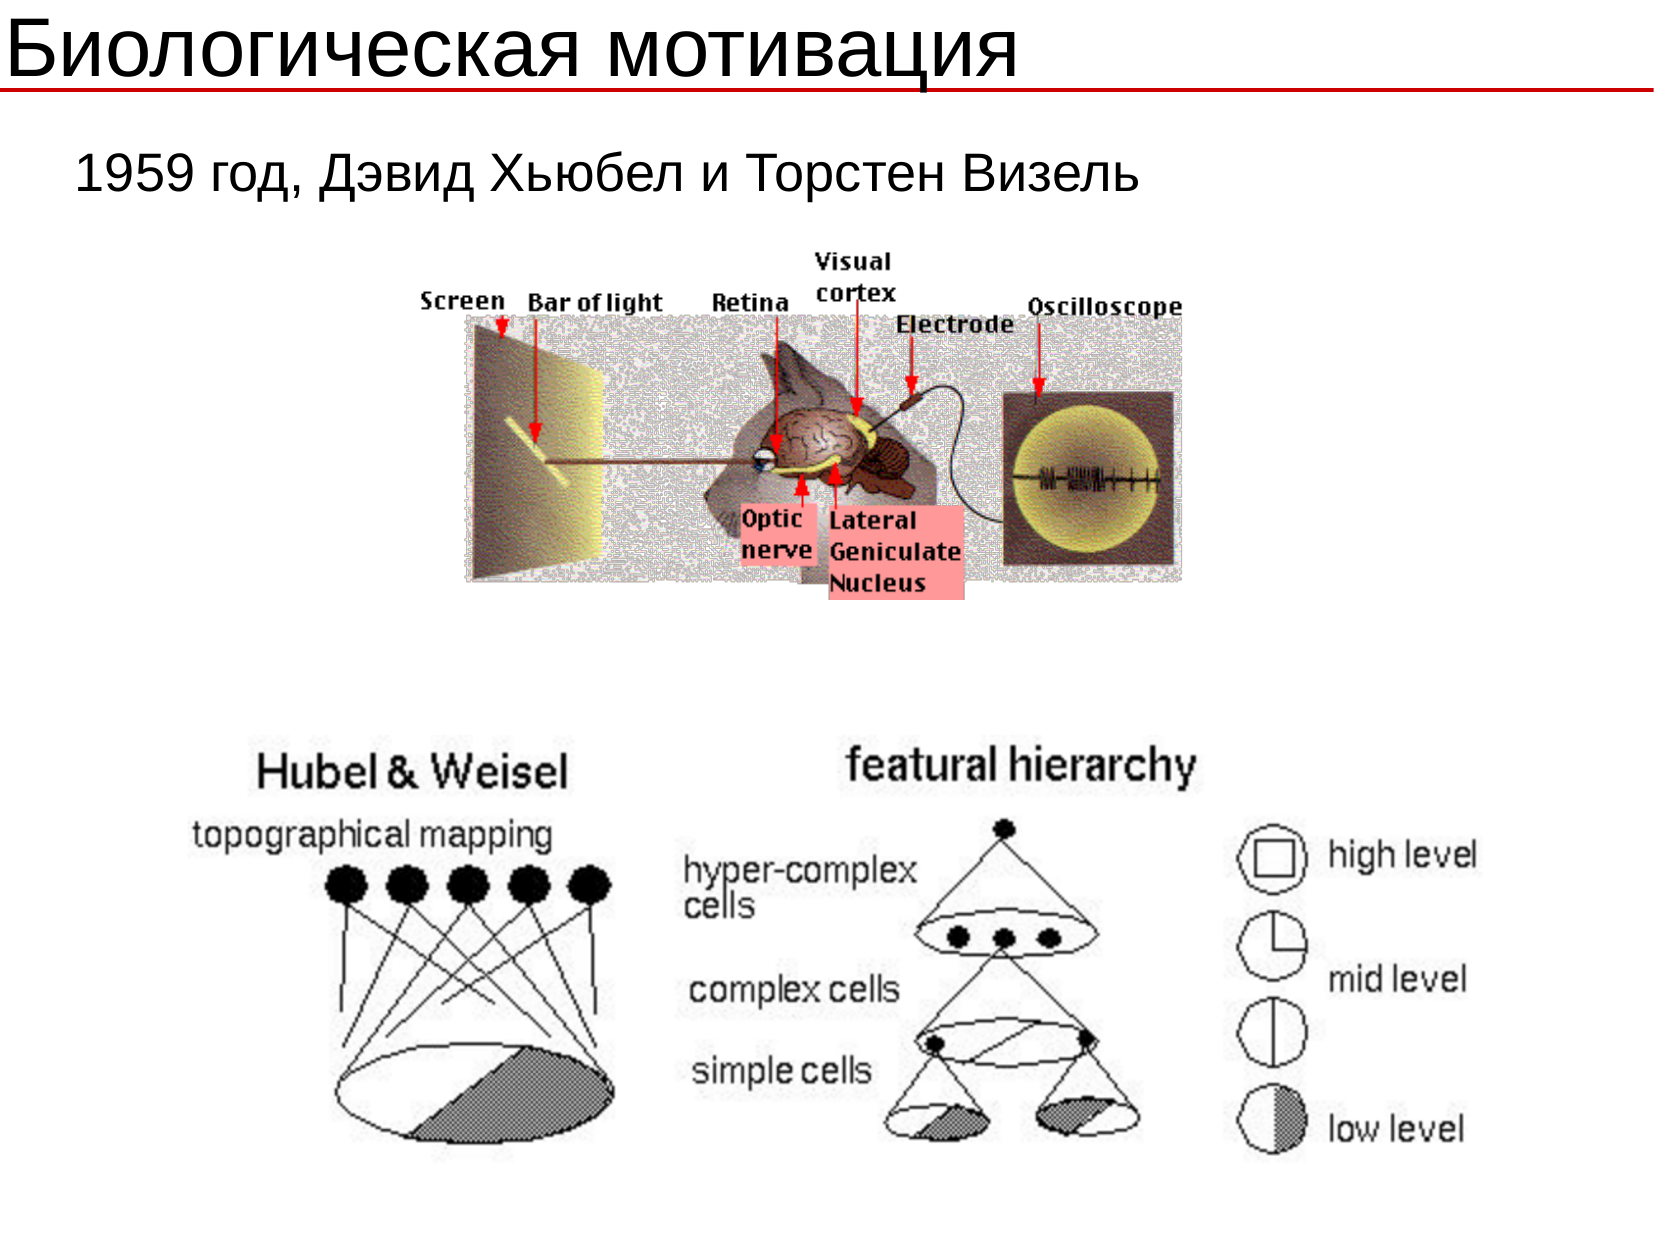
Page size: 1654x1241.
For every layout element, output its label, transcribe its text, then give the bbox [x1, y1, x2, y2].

text_box 1959 год, Дэвид Хьюбел и Торстен Визель [60, 135, 1306, 234]
title Биологическая мотивация [4, 0, 1276, 94]
picture [165, 725, 1516, 1186]
picture [420, 247, 1186, 601]
